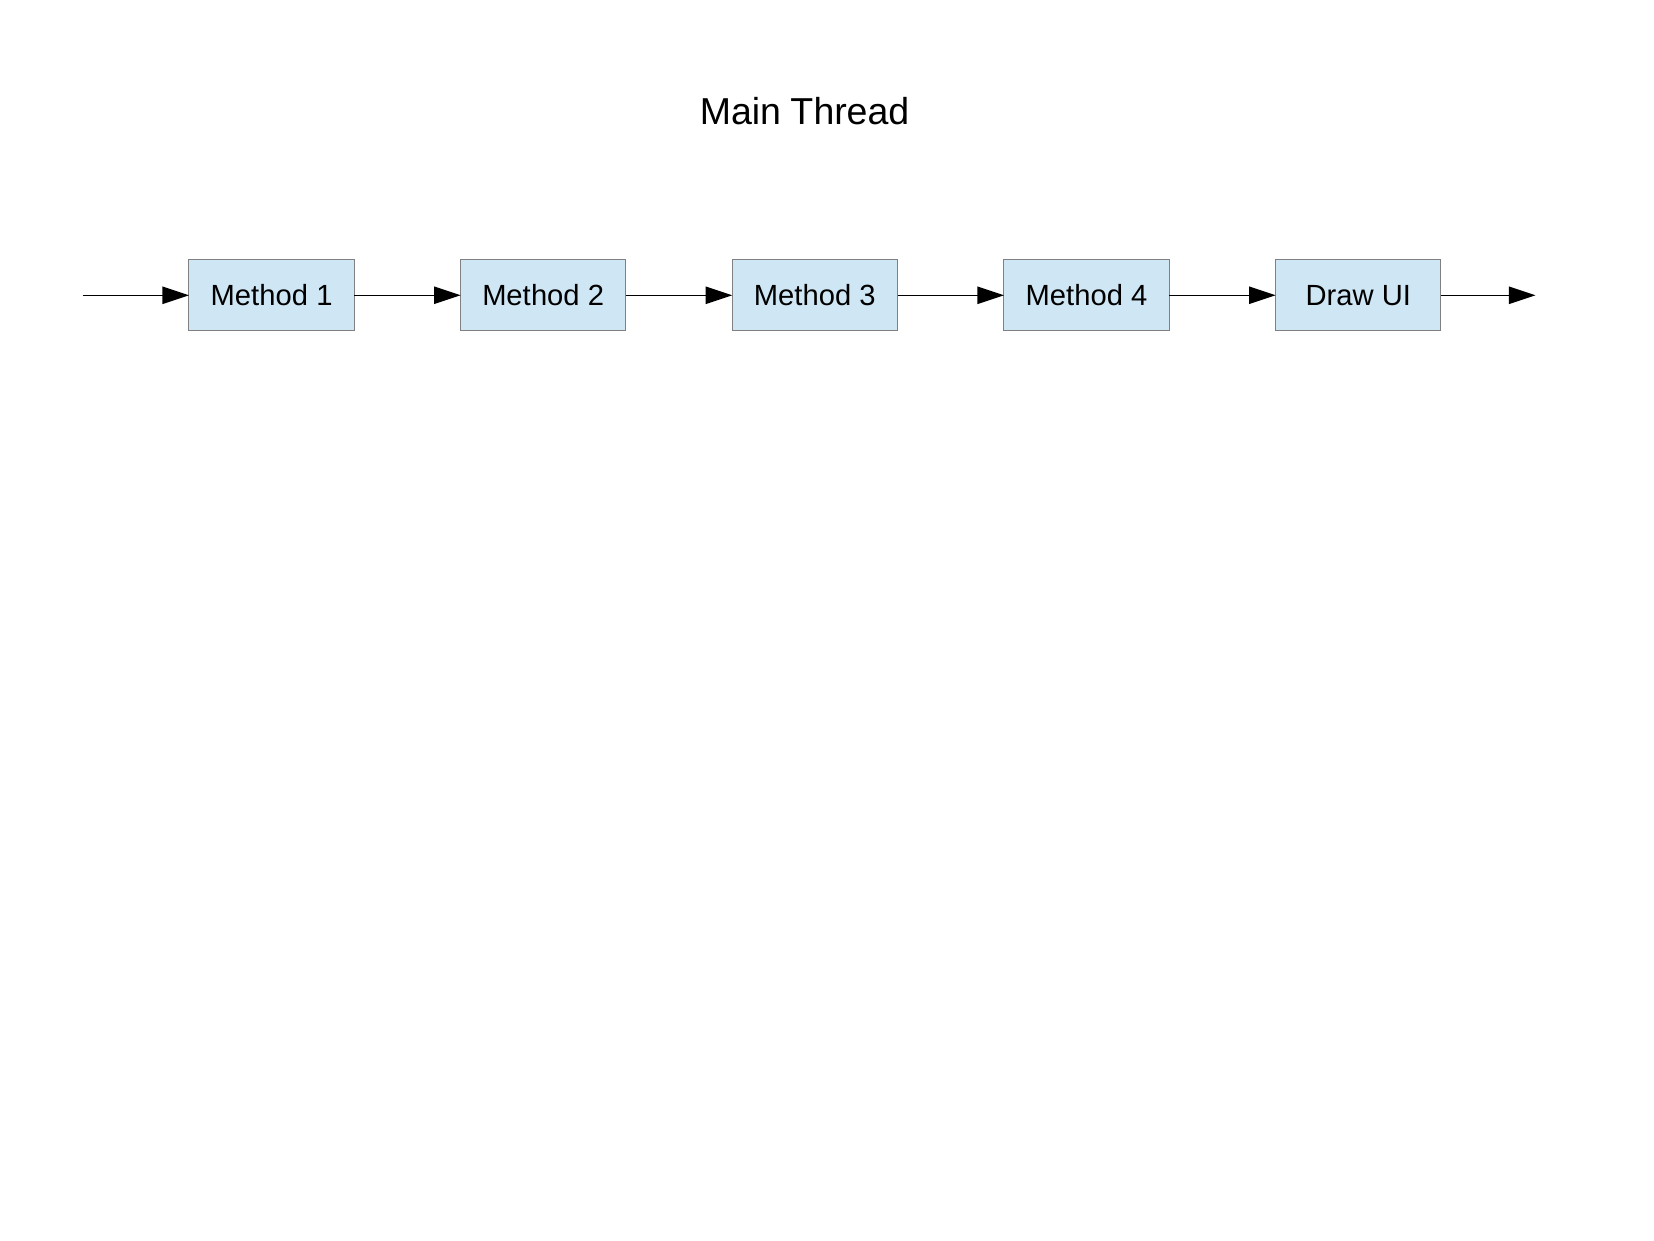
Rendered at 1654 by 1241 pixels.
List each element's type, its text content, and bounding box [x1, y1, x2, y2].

text_box Draw UI [1275, 259, 1441, 331]
text_box Method 4 [1003, 259, 1170, 331]
text_box Method 2 [460, 259, 626, 331]
text_box Method 3 [732, 259, 898, 331]
text_box Main Thread [685, 82, 925, 140]
text_box Method 1 [188, 259, 355, 331]
